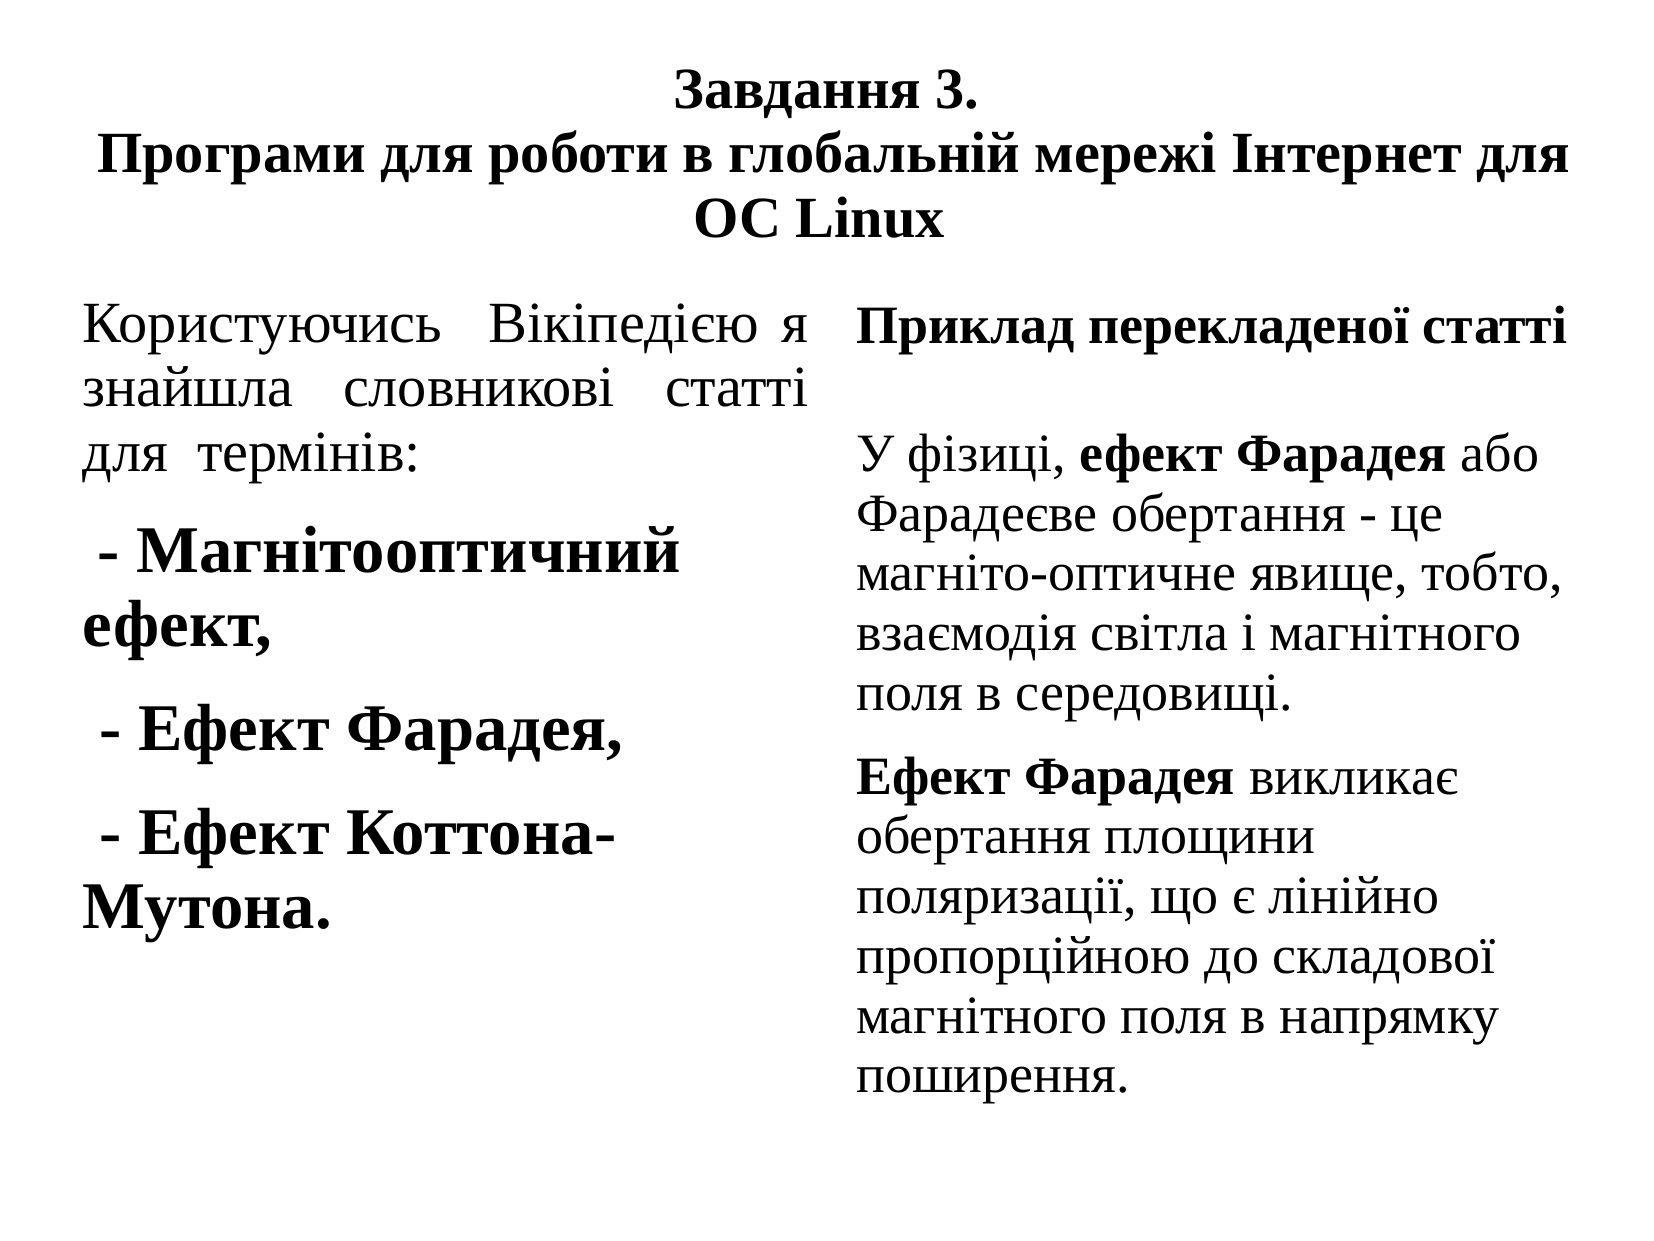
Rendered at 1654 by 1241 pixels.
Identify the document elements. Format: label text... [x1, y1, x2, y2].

list Користуючись Вікіпедією я знайшла словникові статті для термінів: - Магнітооптичний ефект, - Ефект Фарадея, - Ефект Коттона-Мутона. [82, 290, 809, 1109]
title Завдання 3. Програми для роботи в глобальній мережі Інтернет для ОС Linux [82, 49, 1571, 257]
list Приклад перекладеної статті У фізиці, ефект Фарадея або Фарадеєве обертання - це магніто-оптичне явище, тобто, взаємодія світла і магнітного поля в середовищі. Ефект Фарадея викликає обертання площини поляризації, що є лінійно пропорційною до складової магнітного поля в напрямку поширення. [856, 295, 1583, 1114]
